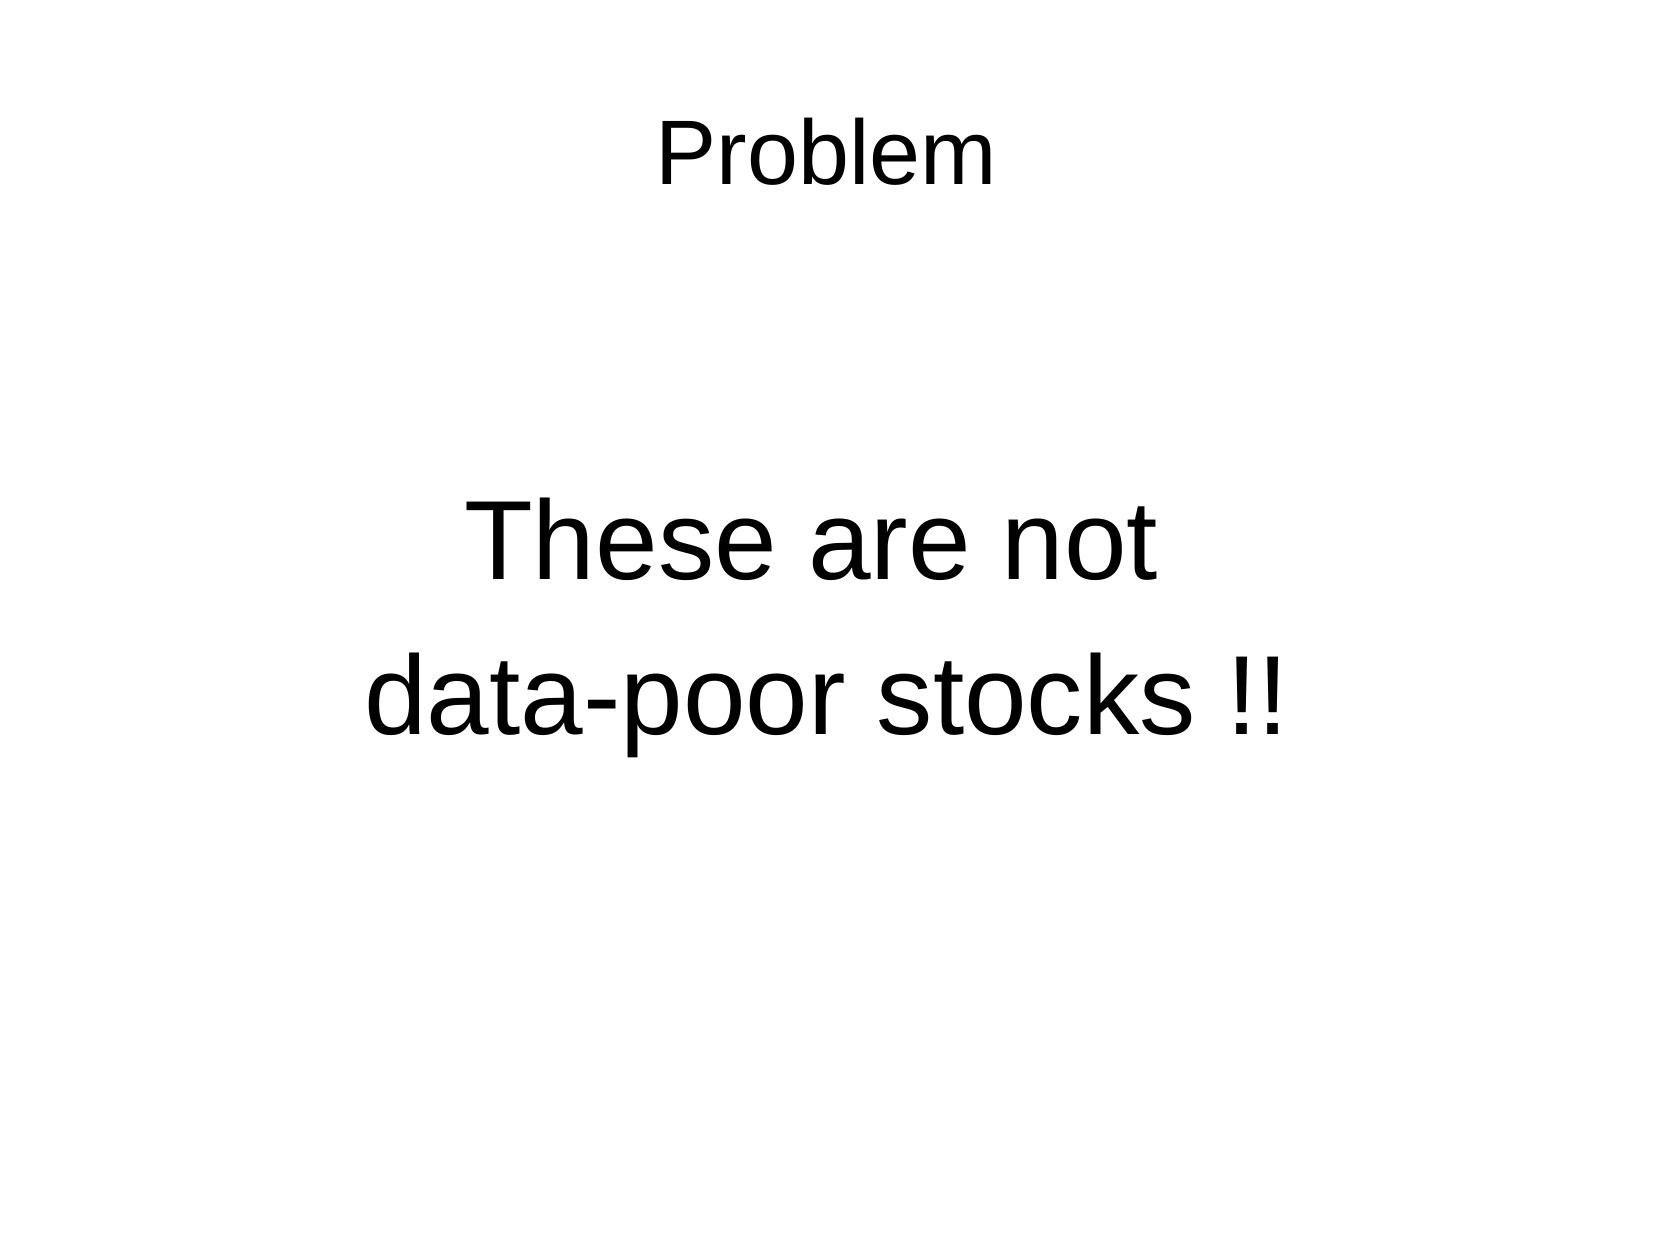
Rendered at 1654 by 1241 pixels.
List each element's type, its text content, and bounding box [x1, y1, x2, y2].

list These are not data-poor stocks !! [82, 477, 1571, 788]
title Problem [82, 49, 1571, 257]
